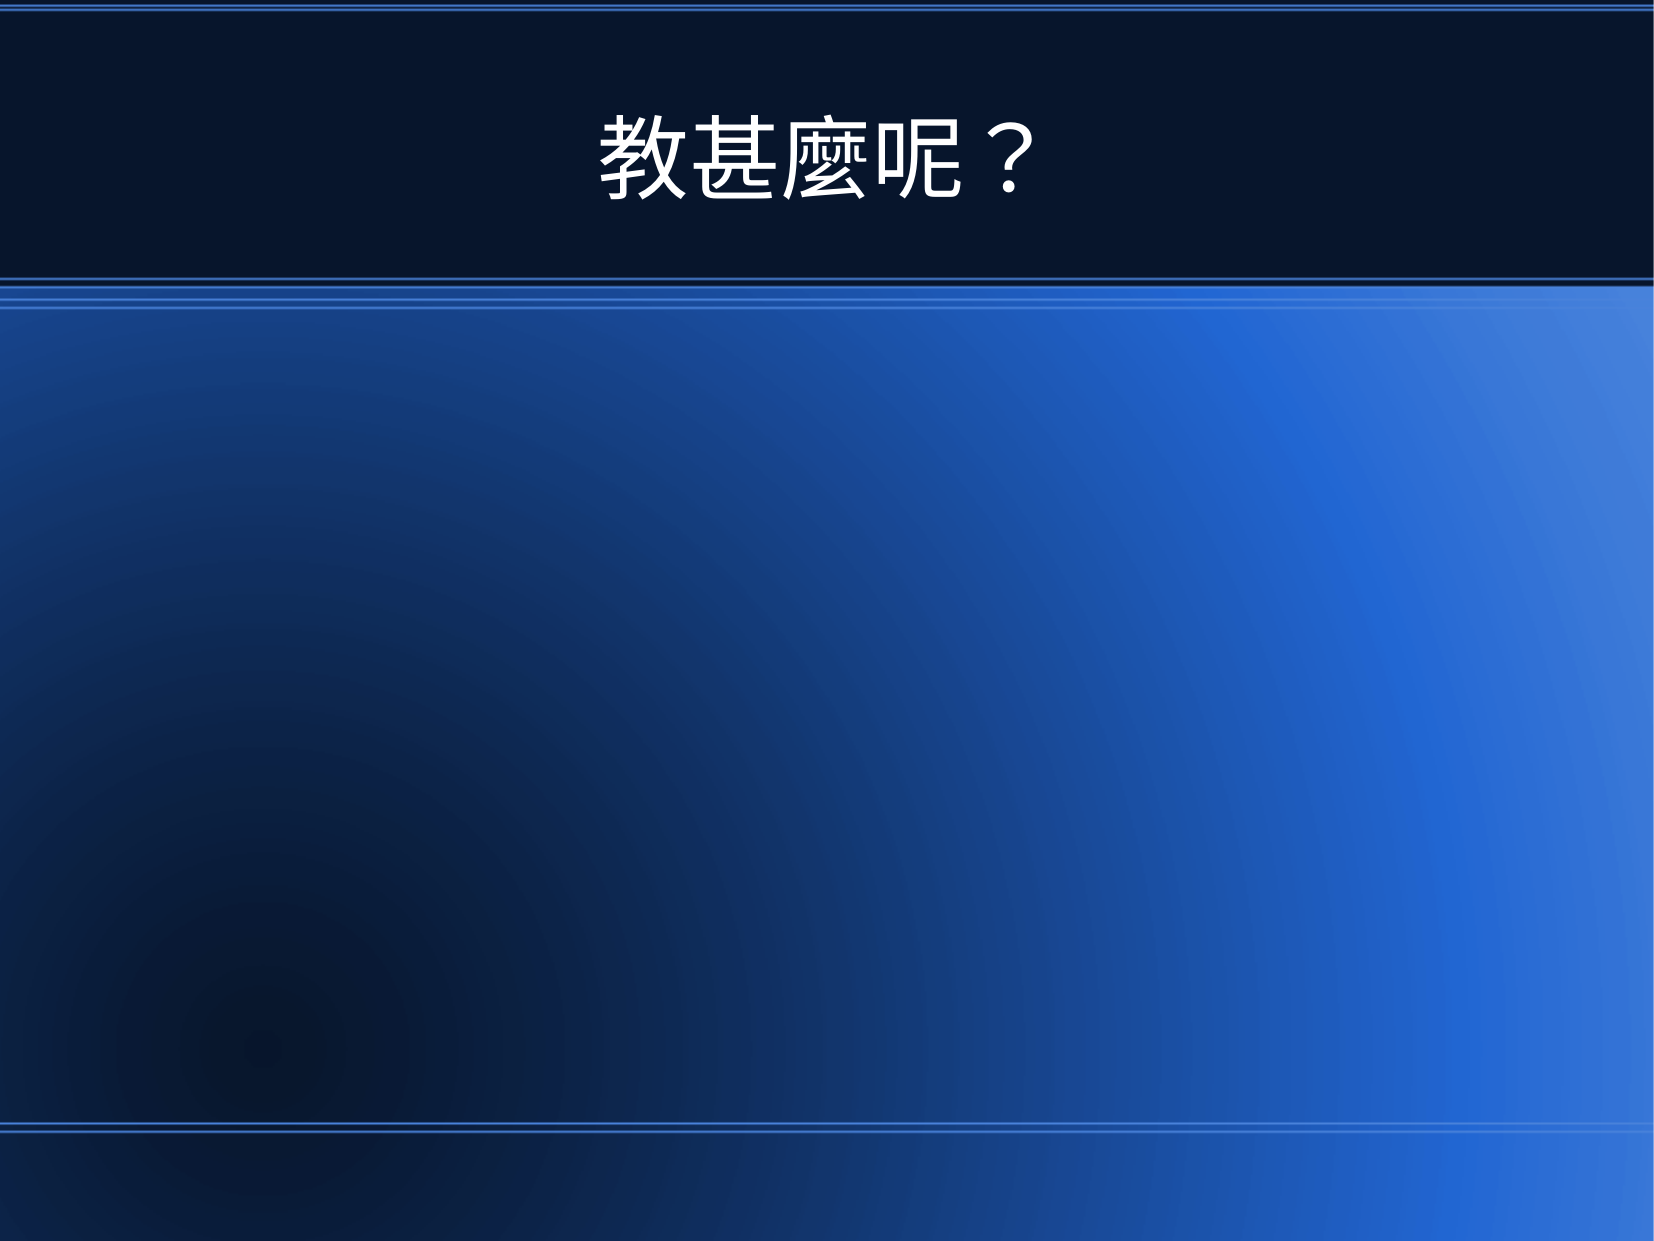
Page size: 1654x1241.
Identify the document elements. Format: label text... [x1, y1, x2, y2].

picture [0, 0, 1654, 1241]
title 教甚麼呢？ [82, 49, 1571, 257]
